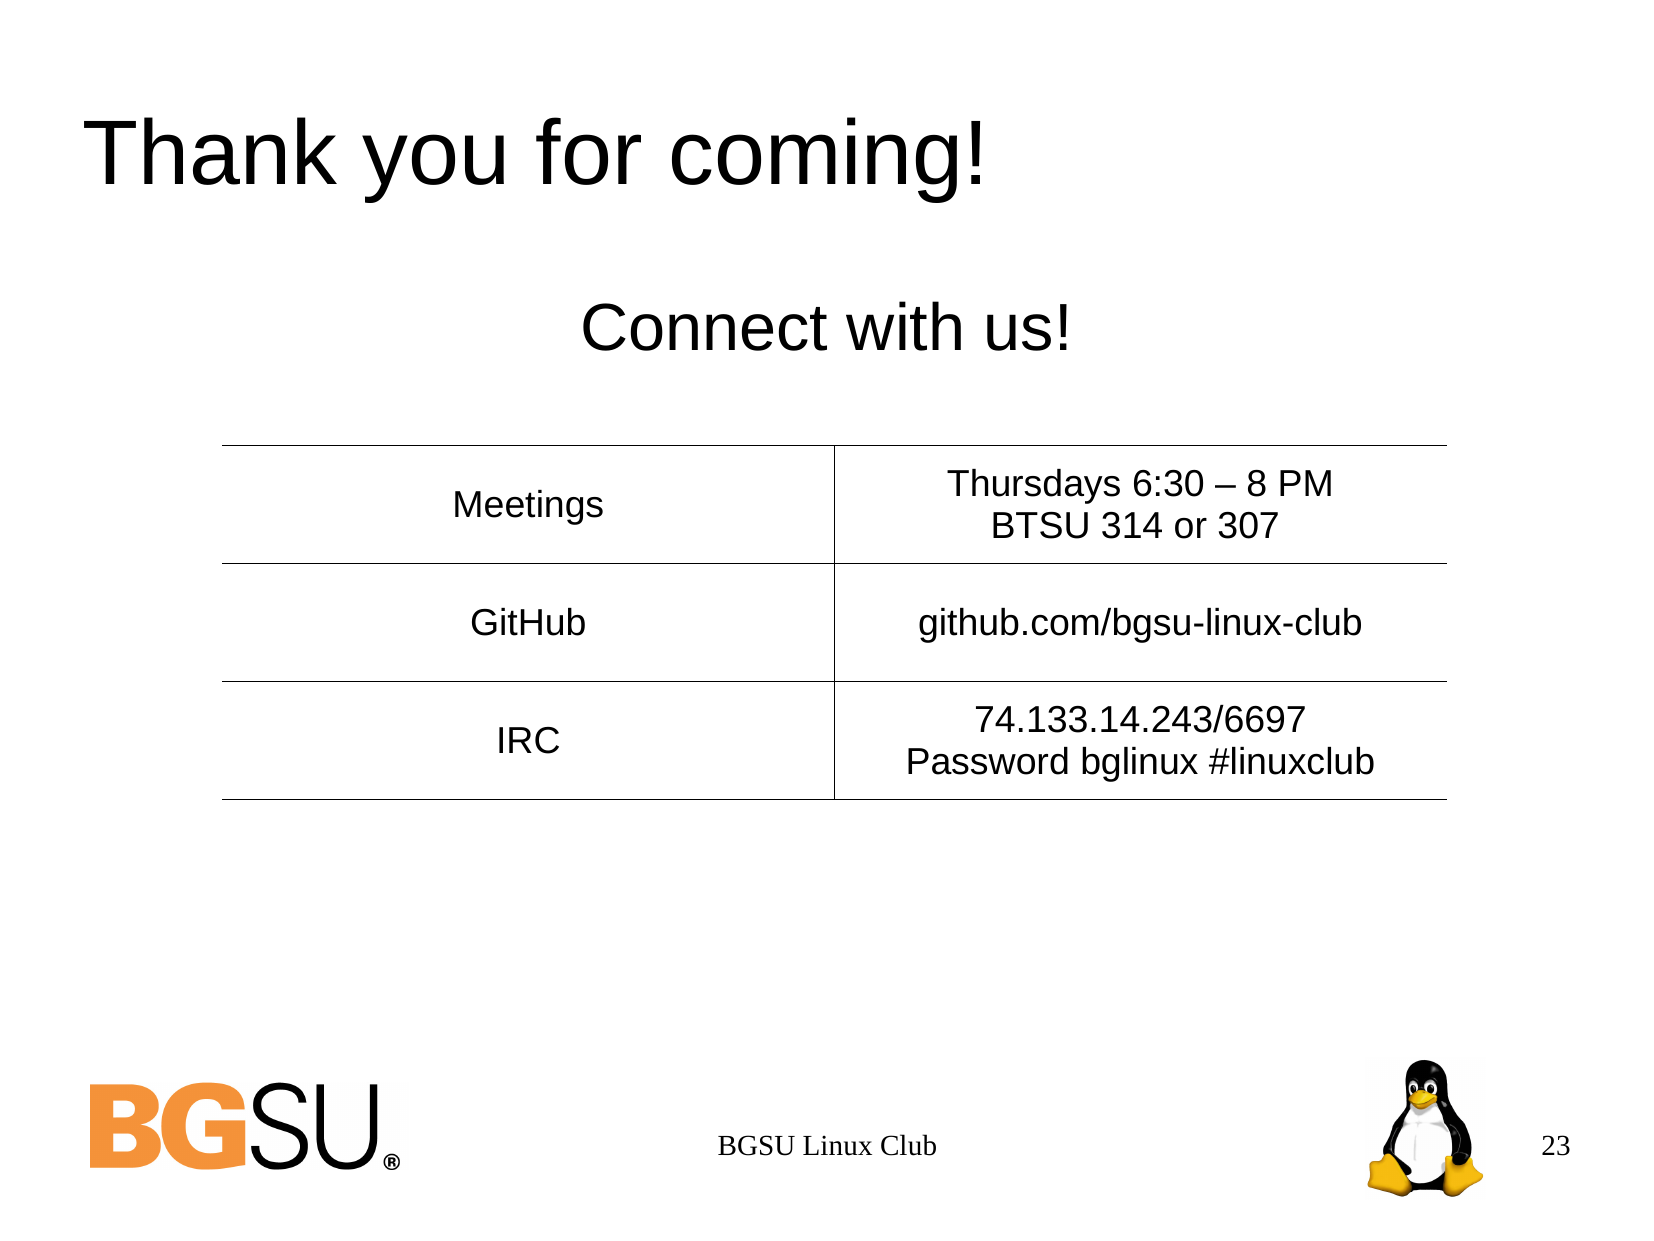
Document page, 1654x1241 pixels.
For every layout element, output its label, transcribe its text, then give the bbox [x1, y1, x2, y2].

picture [1365, 1057, 1486, 1201]
table_header Meetings [222, 446, 834, 563]
subtitle Connect with us! [82, 290, 1571, 436]
title Thank you for coming! [82, 49, 1571, 257]
table_cell GitHub [222, 564, 834, 681]
table_cell github.com/bgsu-linux-club [835, 564, 1447, 681]
table_cell IRC [222, 682, 834, 799]
table_cell 74.133.14.243/6697 Password bglinux #linuxclub [835, 682, 1447, 799]
table_header Thursdays 6:30 – 8 PM BTSU 314 or 307 [835, 446, 1447, 563]
picture [90, 1082, 409, 1171]
